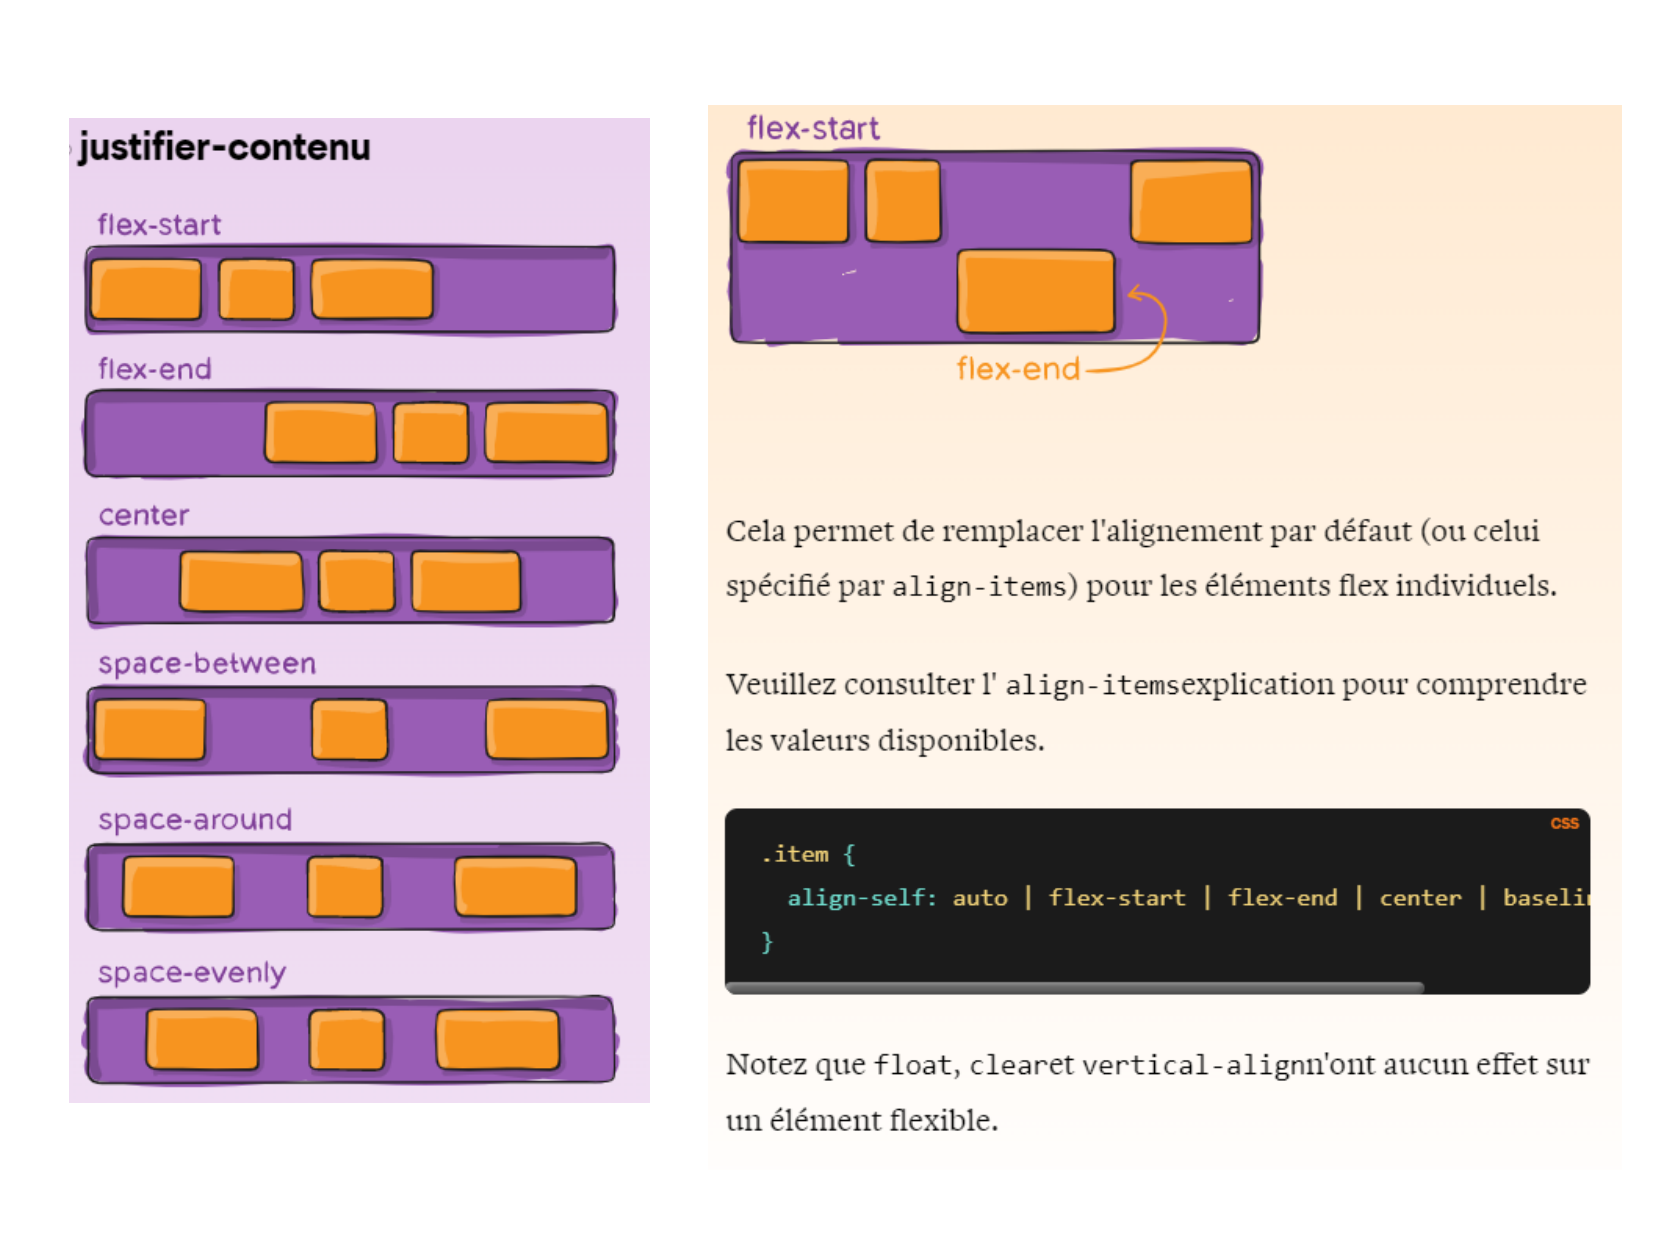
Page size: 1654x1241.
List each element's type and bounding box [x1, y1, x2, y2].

picture [69, 118, 650, 1103]
picture [708, 105, 1622, 1170]
